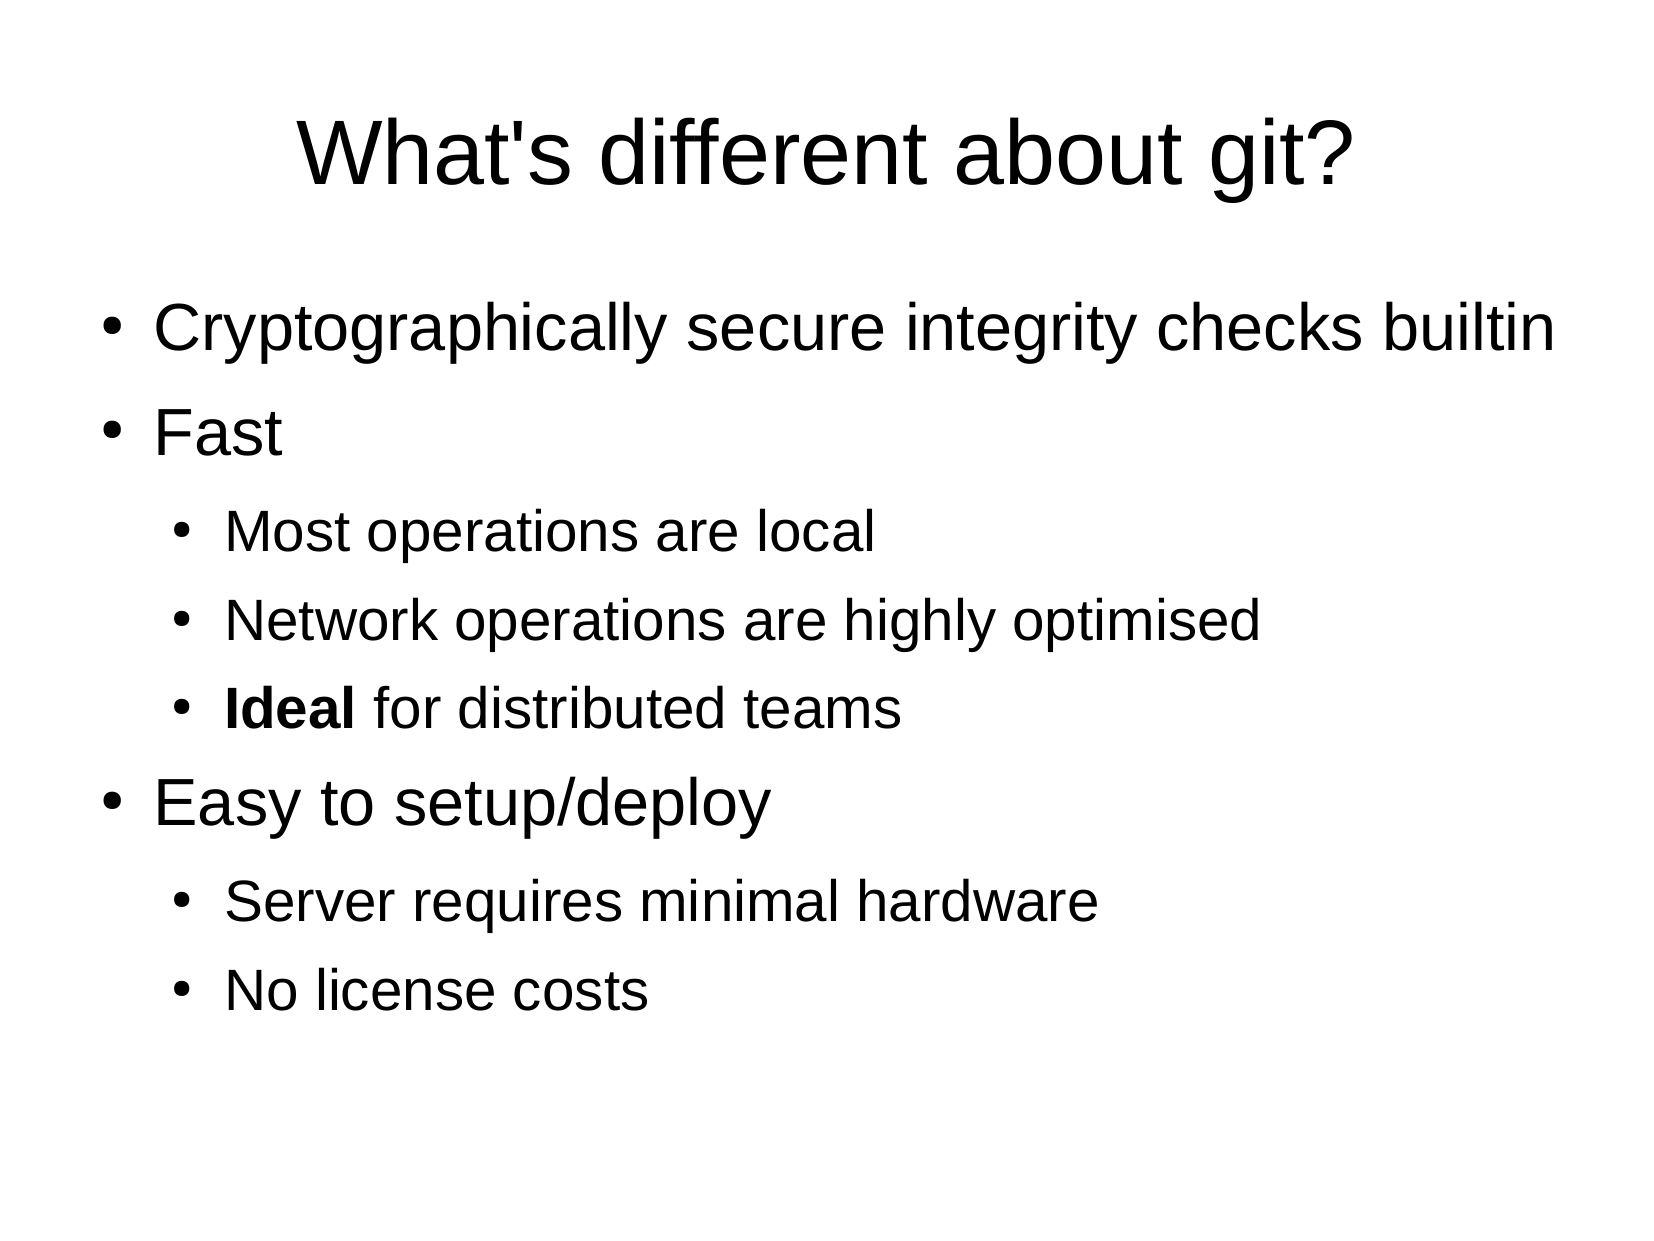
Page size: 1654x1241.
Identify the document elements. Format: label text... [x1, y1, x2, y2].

title What's different about git? [82, 56, 1571, 250]
list Cryptographically secure integrity checks builtin Fast Most operations are local Network operations are highly optimised Ideal for distributed teams Easy to setup/deploy Server requires minimal hardware No license costs [82, 290, 1571, 1109]
